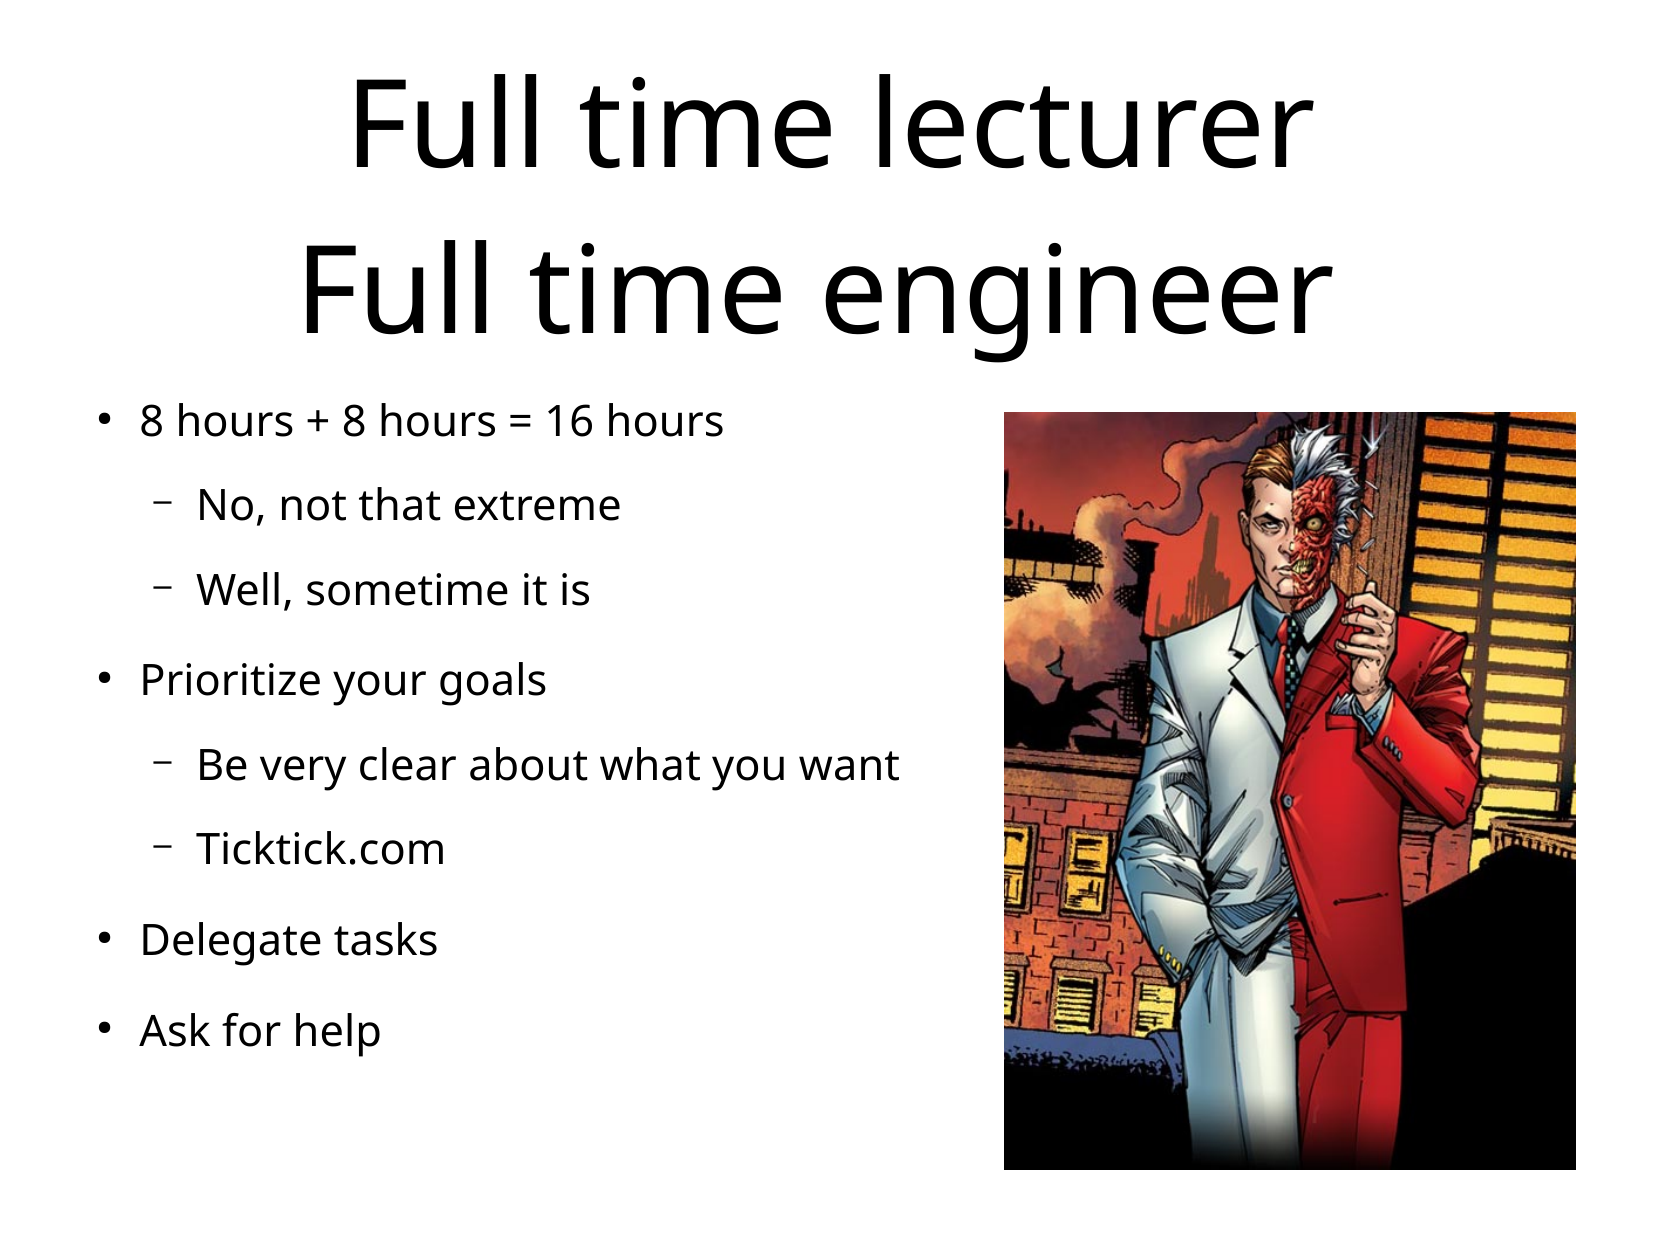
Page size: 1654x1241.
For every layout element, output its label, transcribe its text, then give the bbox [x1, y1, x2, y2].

picture [1004, 412, 1576, 1171]
list 8 hours + 8 hours = 16 hours No, not that extreme Well, sometime it is Prioritize your goals Be very clear about what you want Ticktick.com Delegate tasks Ask for help [82, 390, 1561, 1063]
title Full time lecturer Full time engineer [86, 60, 1576, 346]
